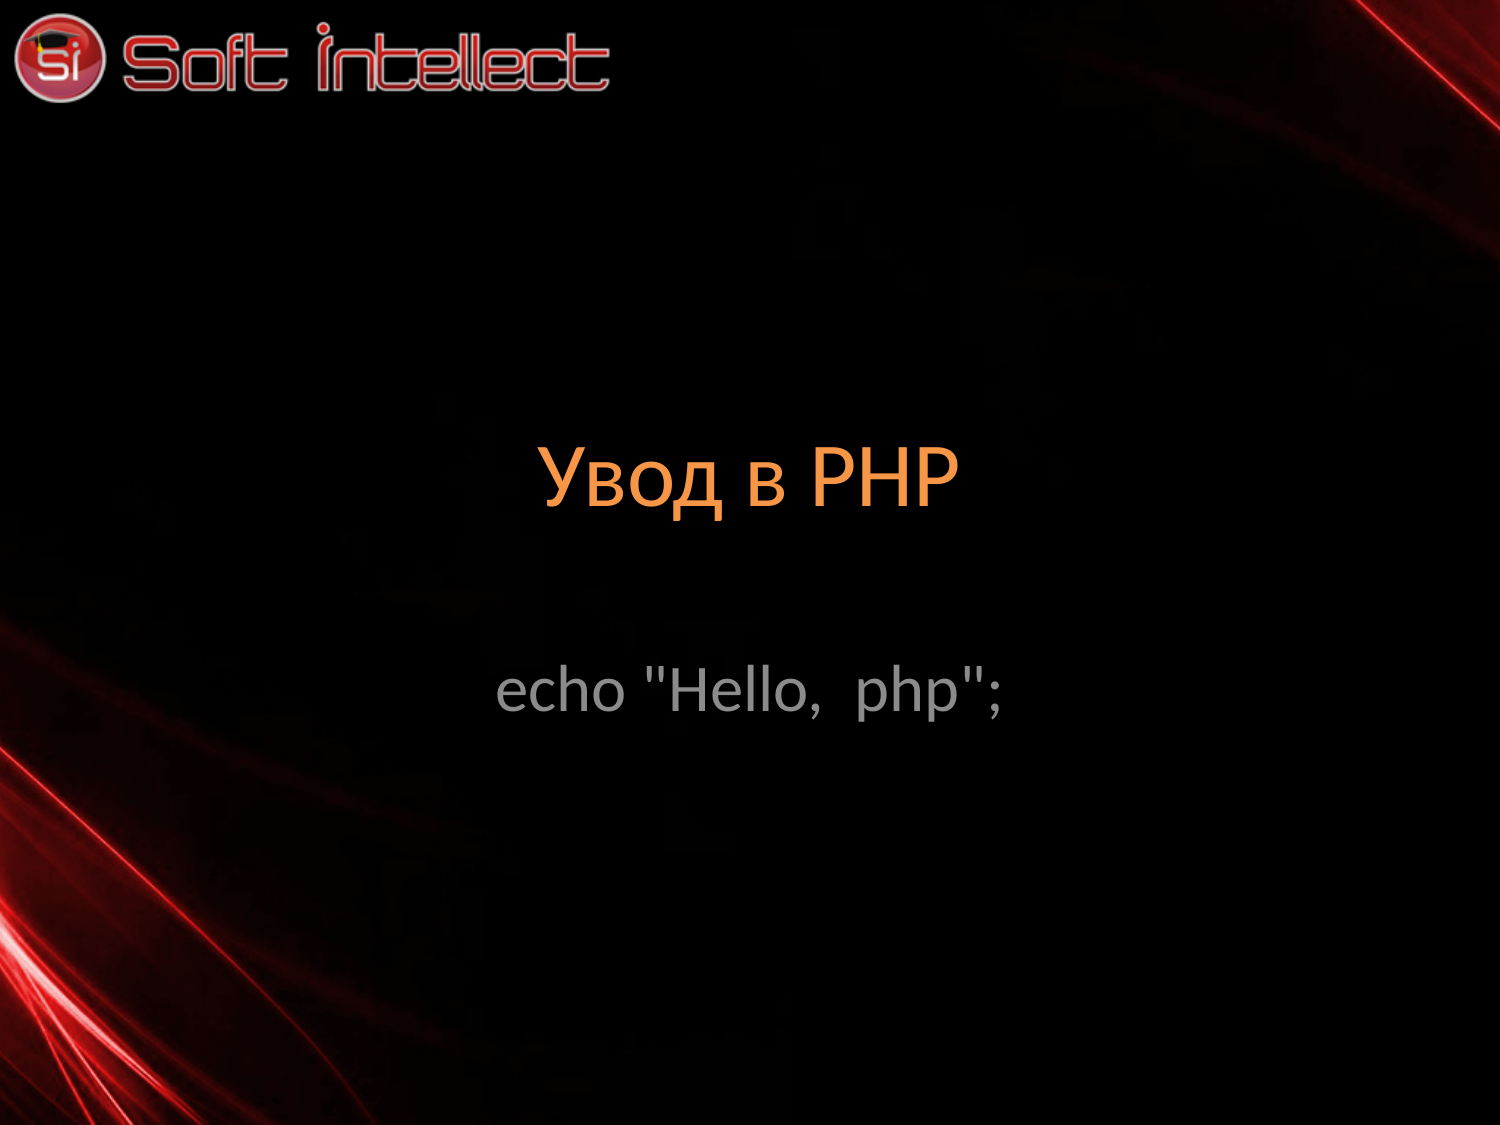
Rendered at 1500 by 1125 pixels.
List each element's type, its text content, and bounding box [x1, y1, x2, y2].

text_box echo "Hello, php"; [225, 637, 1275, 925]
text_box Увод в PHP [112, 349, 1388, 591]
picture [0, 0, 1500, 1125]
